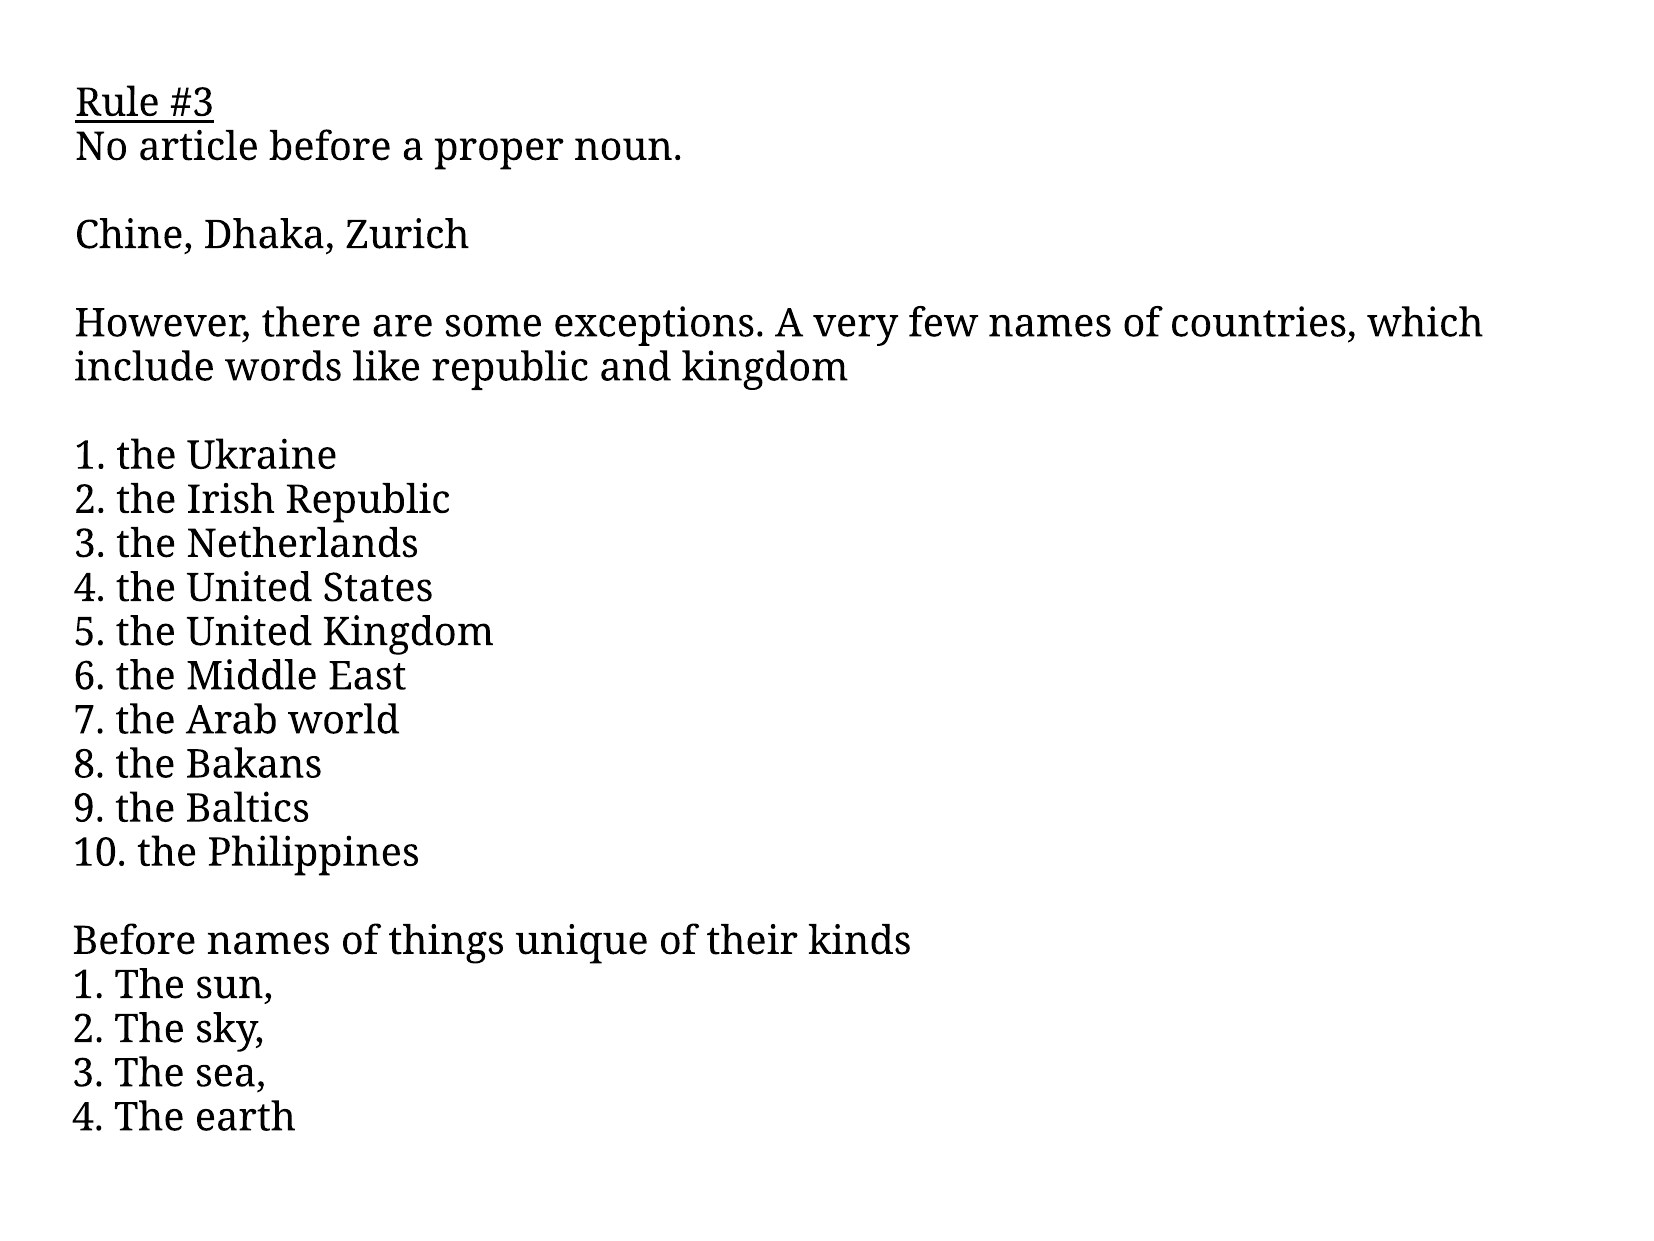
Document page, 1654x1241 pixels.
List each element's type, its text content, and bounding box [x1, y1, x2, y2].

text_box Rule #3 No article before a proper noun. Chine, Dhaka, Zurich However, there are some exceptions. A very few names of countries, which include words like republic and kingdom 1. the Ukraine 2. the Irish Republic 3. the Netherlands 4. the United States 5. the United Kingdom 6. the Middle East 7. the Arab world 8. the Bakans 9. the Baltics 10. the Philippines Before names of things unique of their kinds 1. The sun, 2. The sky, 3. The sea, 4. The earth [71, 31, 1563, 1140]
